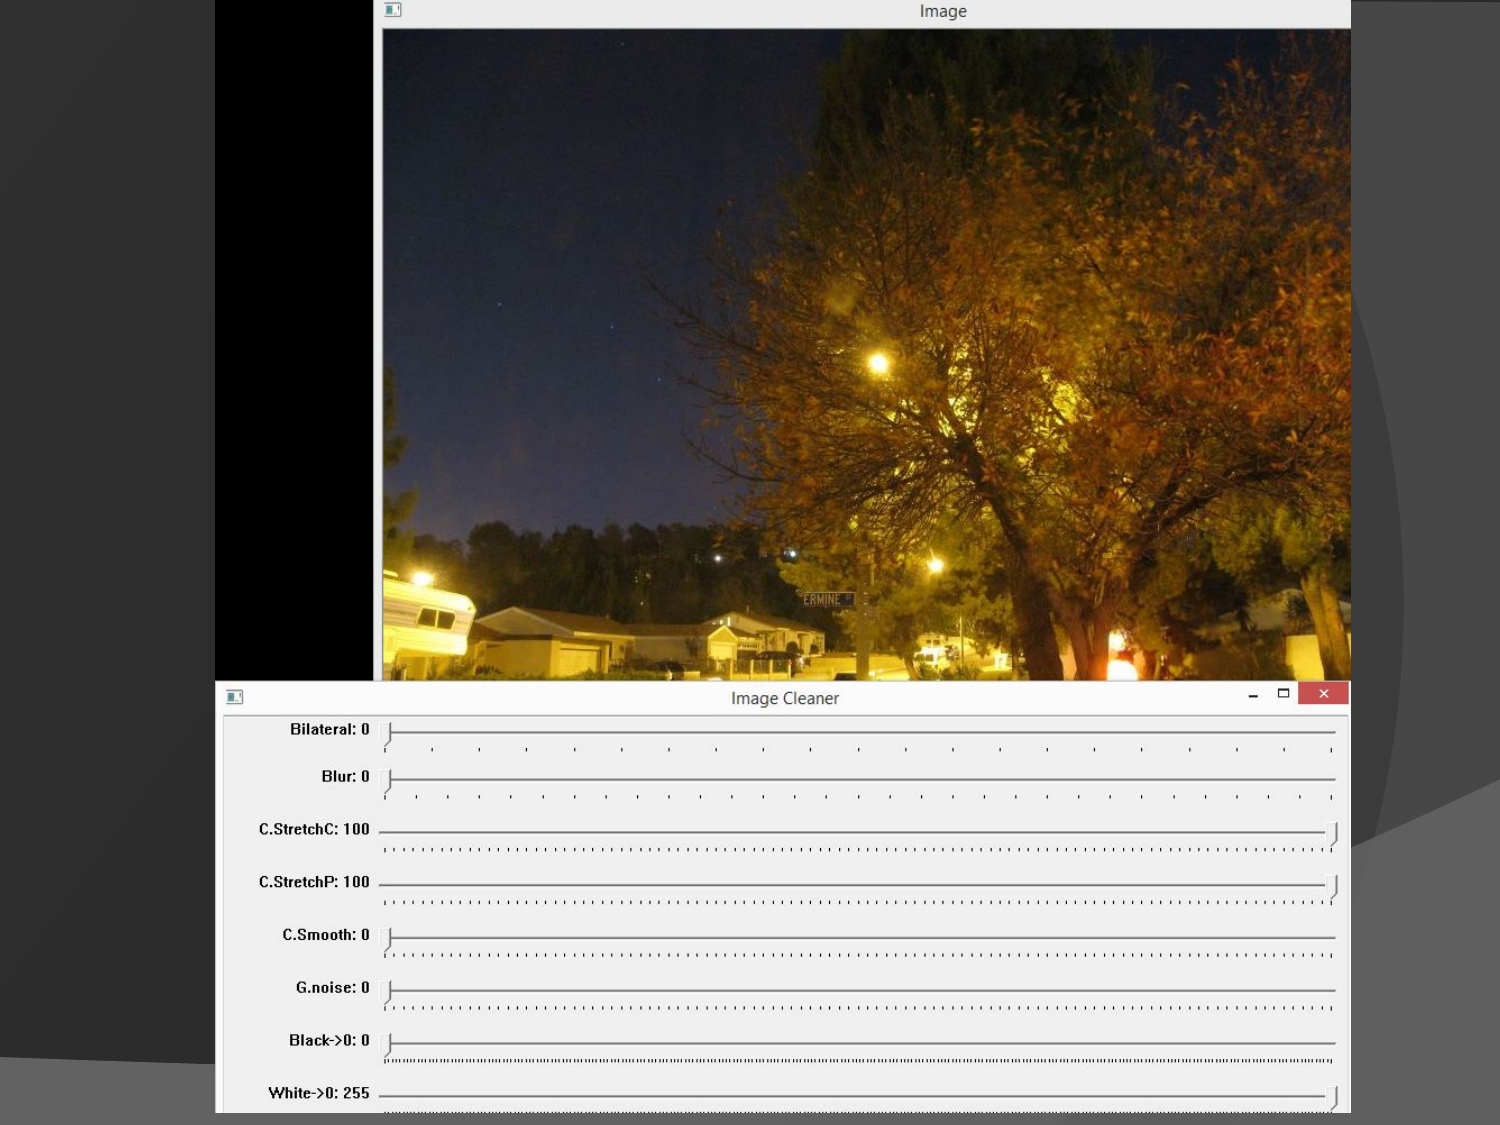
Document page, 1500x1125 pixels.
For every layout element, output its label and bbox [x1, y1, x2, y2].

picture [215, 0, 1351, 1113]
